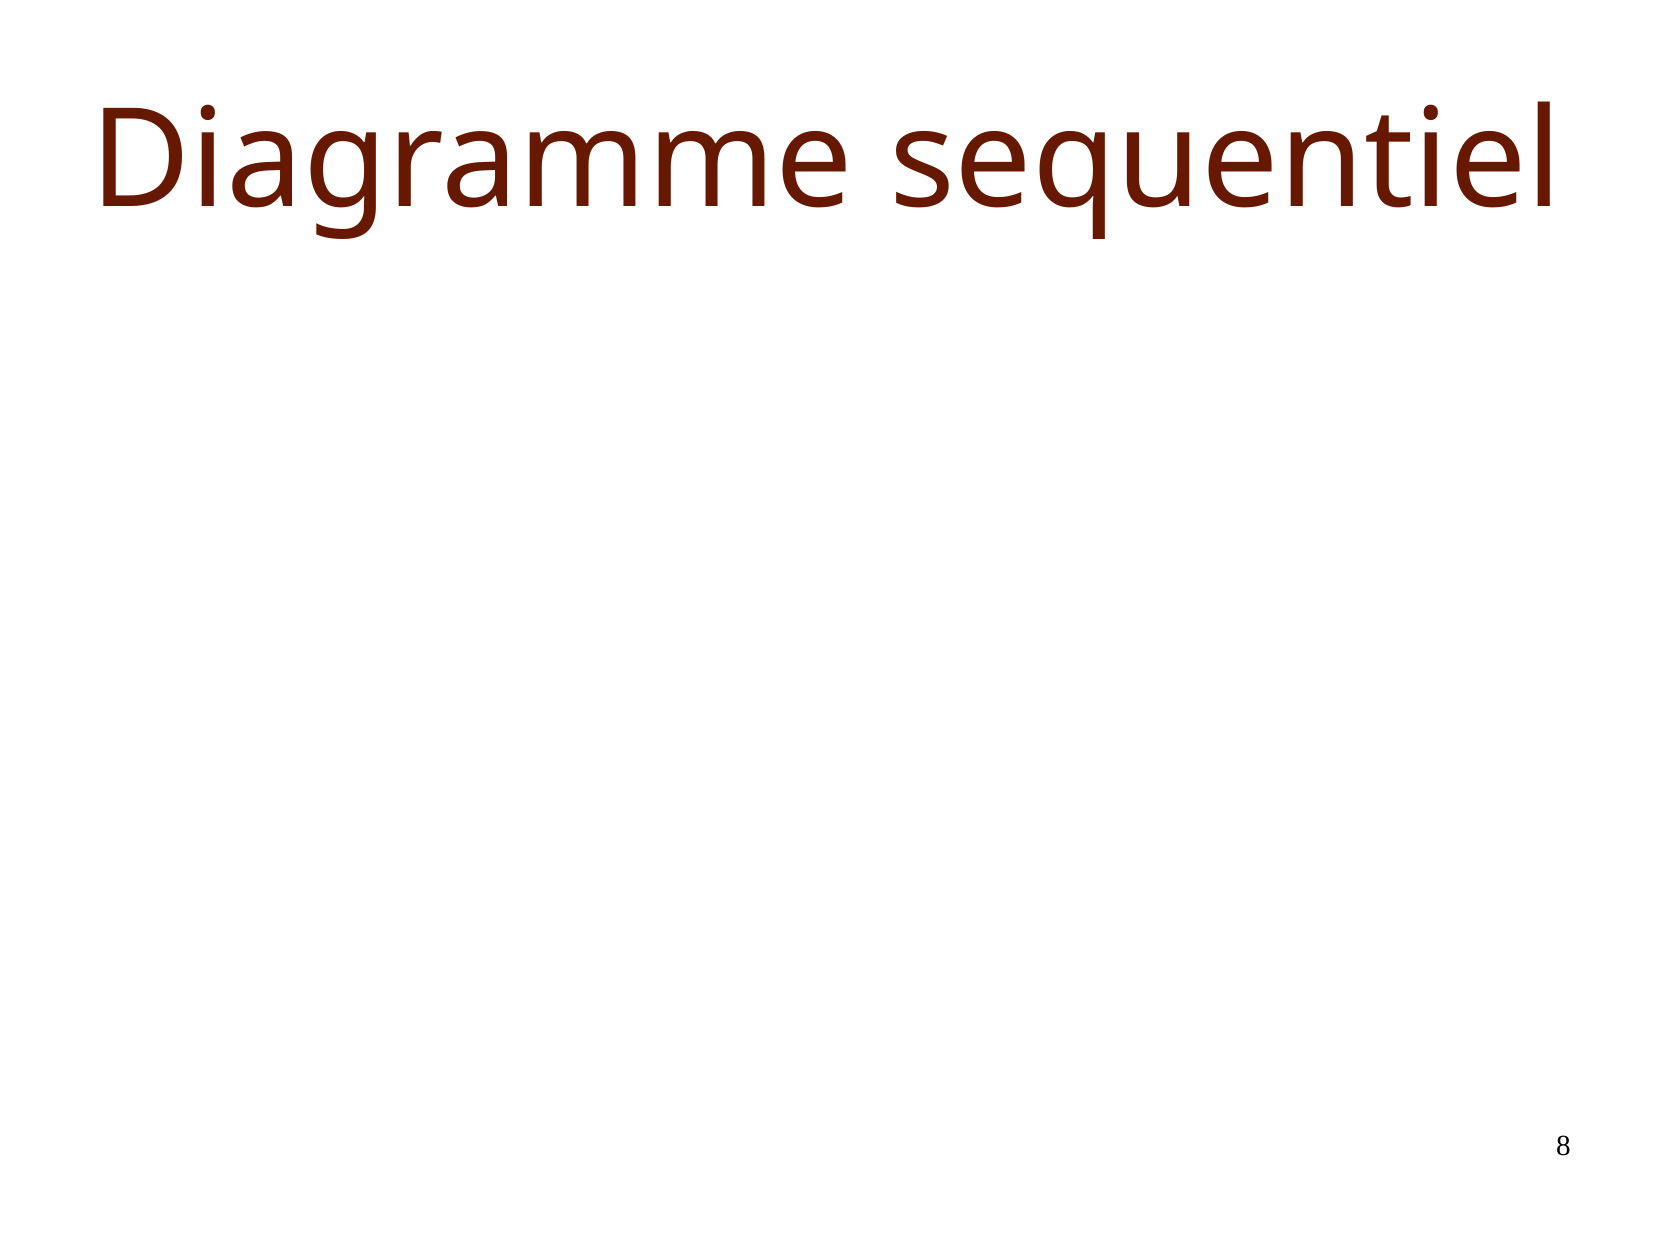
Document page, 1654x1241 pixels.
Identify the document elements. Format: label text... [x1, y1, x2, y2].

title Diagramme sequentiel [82, 42, 1571, 264]
